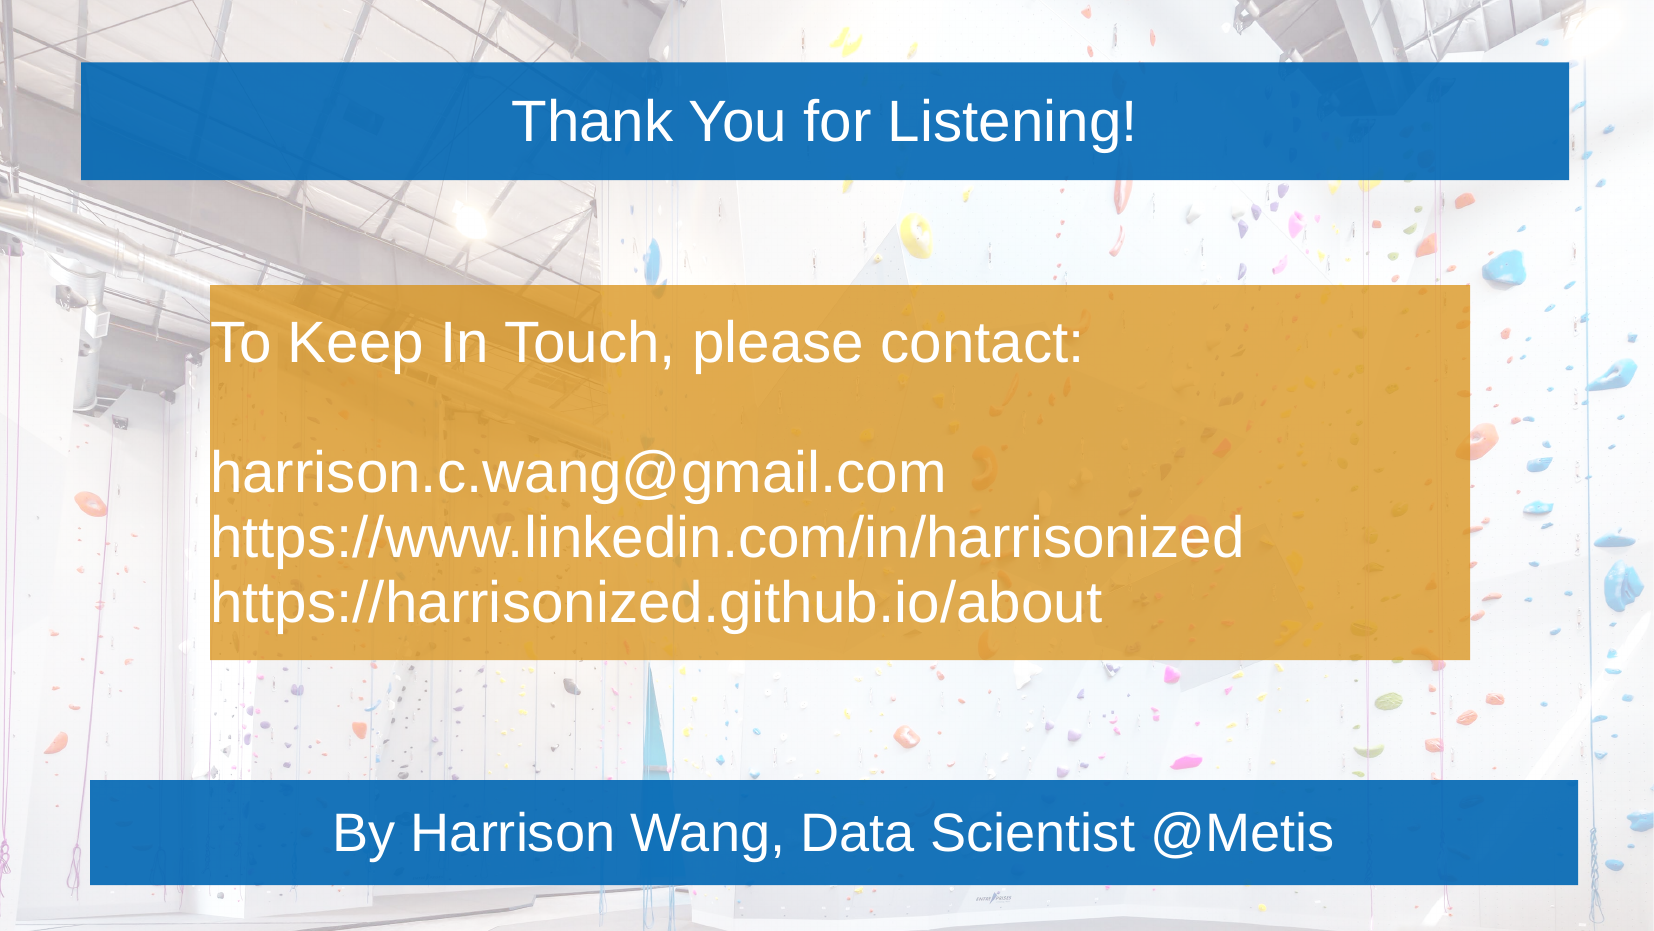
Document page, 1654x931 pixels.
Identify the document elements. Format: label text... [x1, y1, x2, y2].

text_box By Harrison Wang, Data Scientist @Metis [90, 780, 1579, 886]
picture [0, 0, 1654, 931]
title Thank You for Listening! [81, 62, 1570, 181]
title To Keep In Touch, please contact: harrison.c.wang@gmail.com https://www.linkedin.com/in/harrisonized https://harrisonized.github.io/about [210, 285, 1471, 661]
